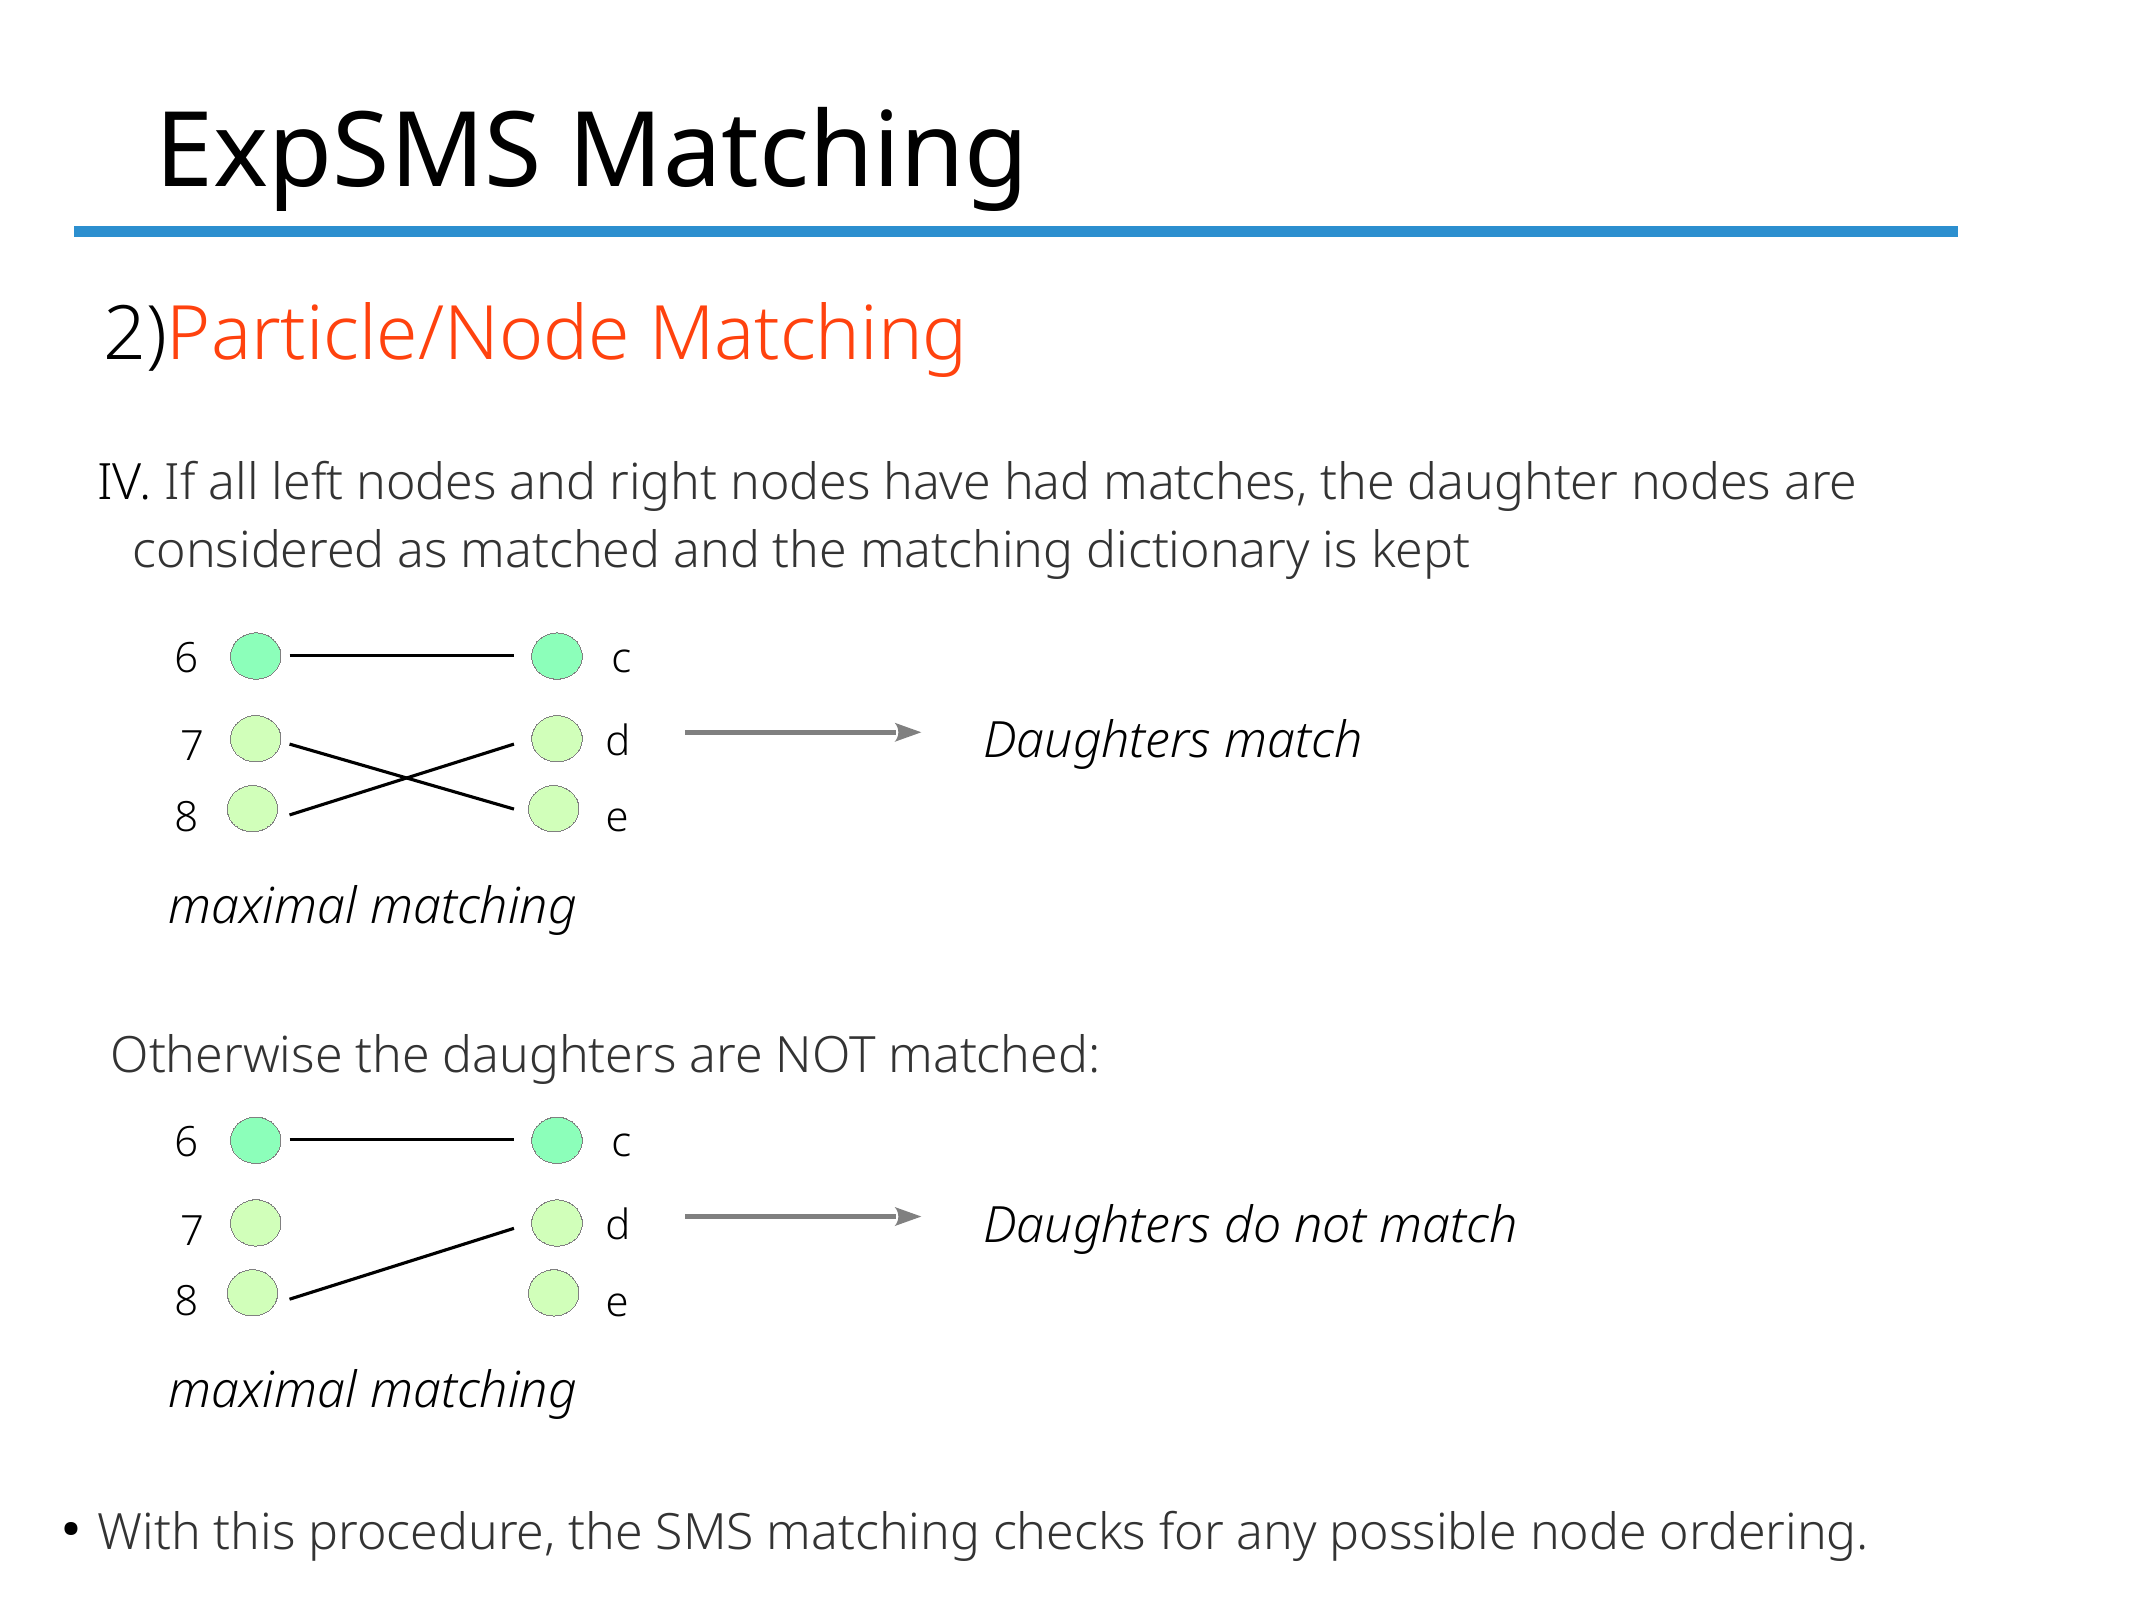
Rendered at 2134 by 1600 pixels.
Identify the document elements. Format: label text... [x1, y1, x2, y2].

text_box 7 [165, 1192, 222, 1259]
text_box [230, 1143, 281, 1164]
text_box [227, 785, 278, 832]
text_box 6 [159, 620, 216, 686]
text_box maximal matching [153, 1346, 666, 1423]
text_box [531, 1199, 583, 1247]
text_box 7 [165, 708, 222, 775]
text_box c [596, 620, 650, 686]
text_box Daughters match [968, 696, 1442, 773]
text_box d [590, 1187, 649, 1253]
text_box 6 [159, 1143, 216, 1171]
text_box Particle/Node Matching [88, 271, 1060, 391]
text_box e [590, 779, 647, 846]
text_box [531, 715, 583, 762]
text_box Otherwise the daughters are NOT matched: [82, 1011, 1205, 1143]
text_box Daughters do not match [968, 1181, 1615, 1257]
text_box ExpSMS Matching [132, 58, 1054, 232]
text_box 8 [159, 779, 216, 846]
text_box [230, 715, 281, 762]
text_box [230, 632, 281, 680]
text_box d [590, 702, 649, 769]
text_box [528, 1269, 579, 1317]
text_box 8 [159, 1263, 216, 1330]
text_box [531, 1143, 583, 1164]
text_box e [590, 1263, 647, 1330]
text_box maximal matching [153, 862, 666, 939]
text_box [528, 785, 579, 832]
text_box c [596, 1143, 650, 1171]
text_box [227, 1269, 278, 1316]
text_box [531, 632, 583, 680]
text_box [230, 1199, 281, 1247]
text_box With this procedure, the SMS matching checks for any possible node ordering. [47, 1488, 2115, 1571]
text_box If all left nodes and right nodes have had matches, the daughter nodes are considered as matched and the matching dictionary is kept [82, 438, 1997, 609]
